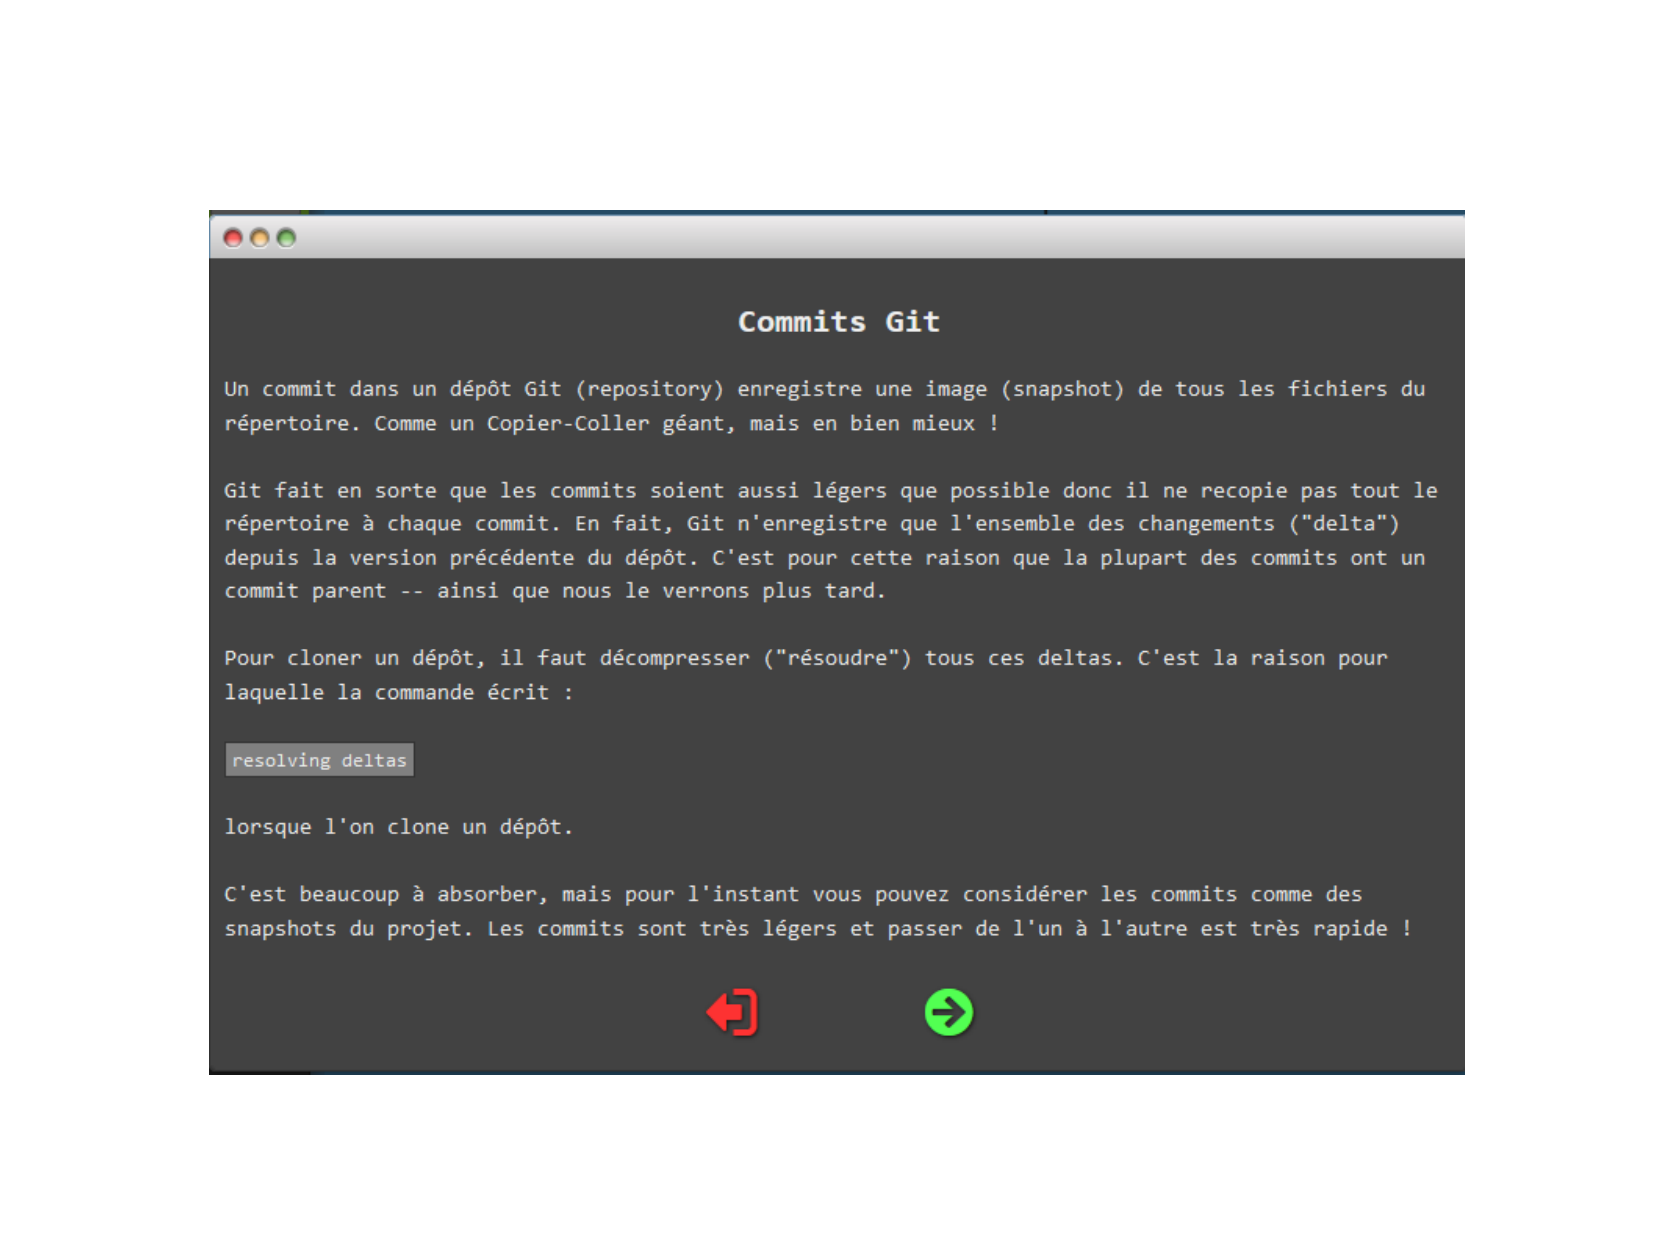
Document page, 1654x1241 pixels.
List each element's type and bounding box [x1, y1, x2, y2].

picture [209, 210, 1465, 1075]
